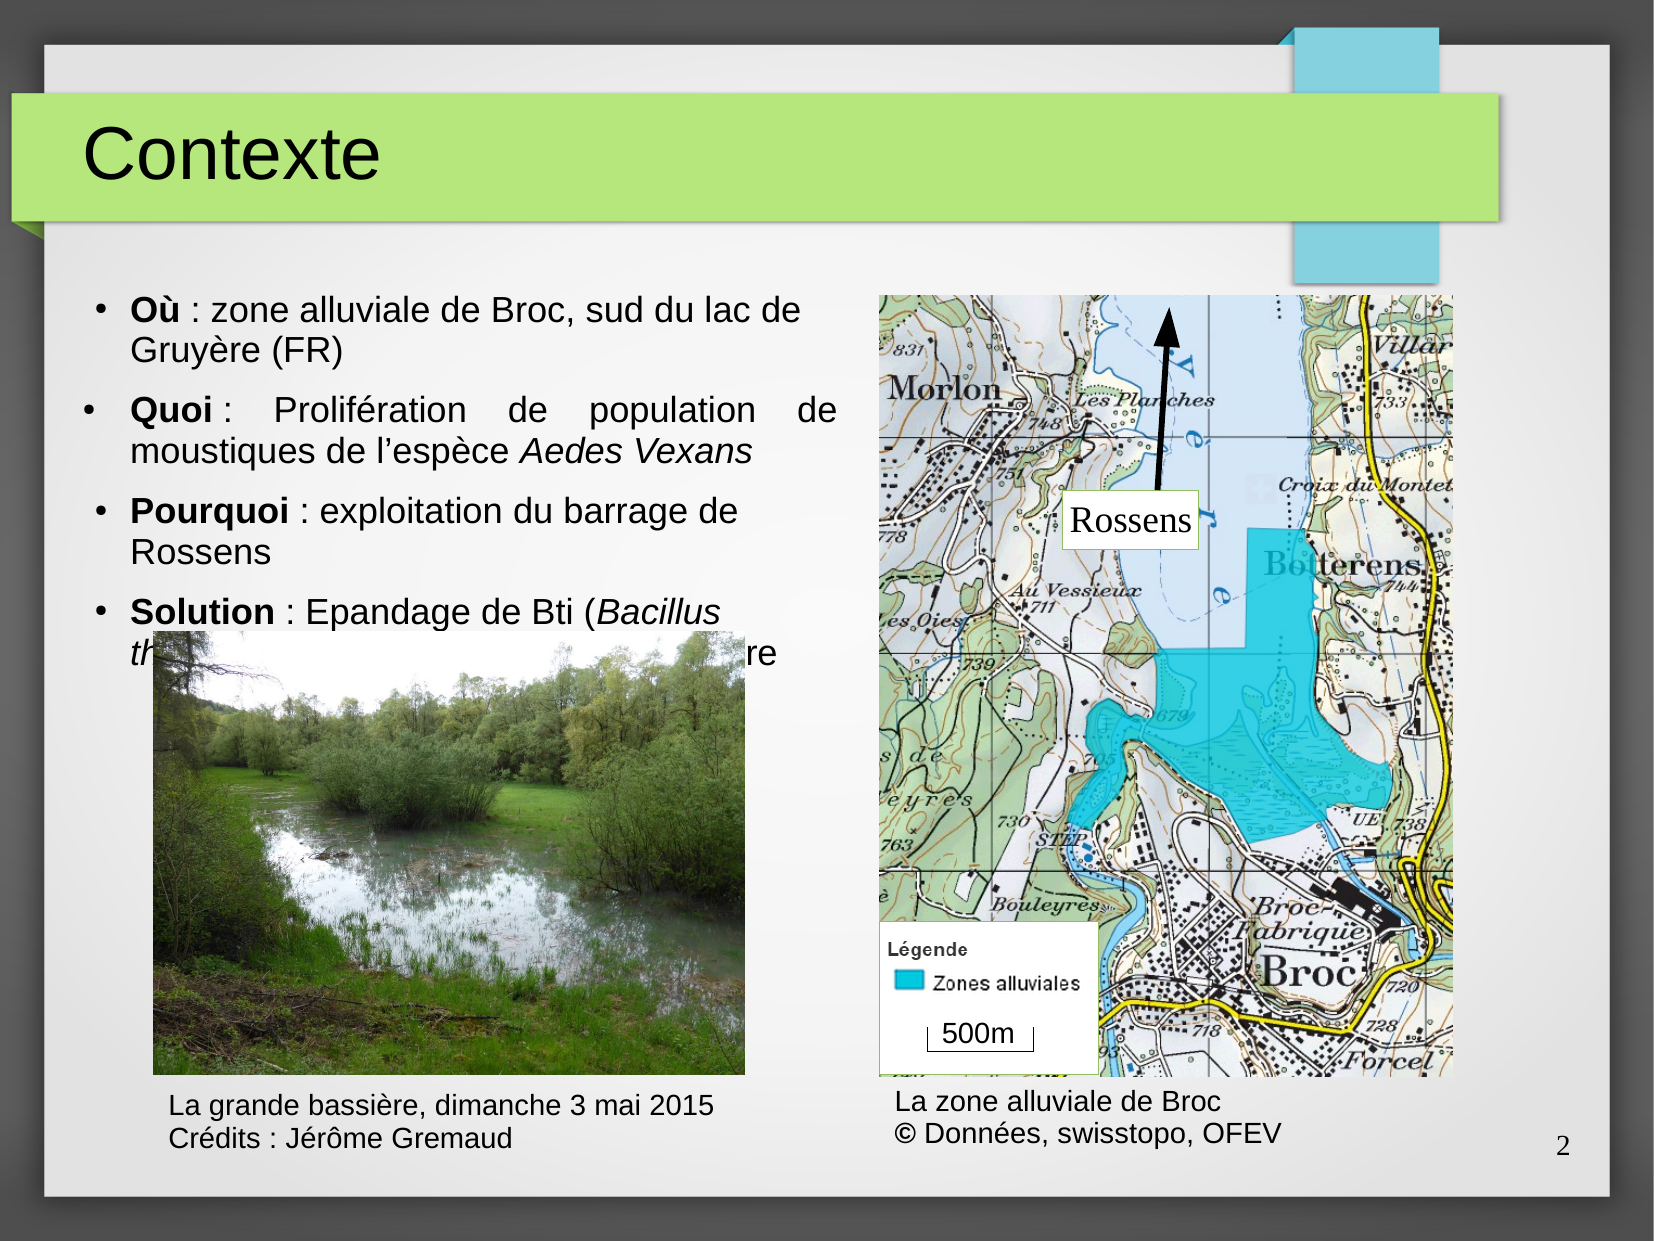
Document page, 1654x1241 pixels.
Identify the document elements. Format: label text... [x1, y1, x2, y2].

title Contexte [82, 94, 1264, 213]
list Où : zone alluviale de Broc, sud du lac de Gruyère (FR) Quoi : Prolifération de population de moustiques de l’espèce Aedes Vexans Pourquoi : exploitation du barrage de Rossens Solution : Epandage de Bti (Bacillus thuringiensis israelensis) par hélicoptère [82, 289, 839, 680]
text_box [879, 921, 1099, 1075]
text_box La grande bassière, dimanche 3 mai 2015 Crédits : Jérôme Gremaud [153, 1081, 745, 1163]
text_box Rossens [1062, 490, 1199, 550]
picture [0, 0, 1654, 1241]
text_box La zone alluviale de Broc © Données, swisstopo, OFEV [879, 1077, 1453, 1158]
text_box 500m [927, 1009, 1031, 1058]
